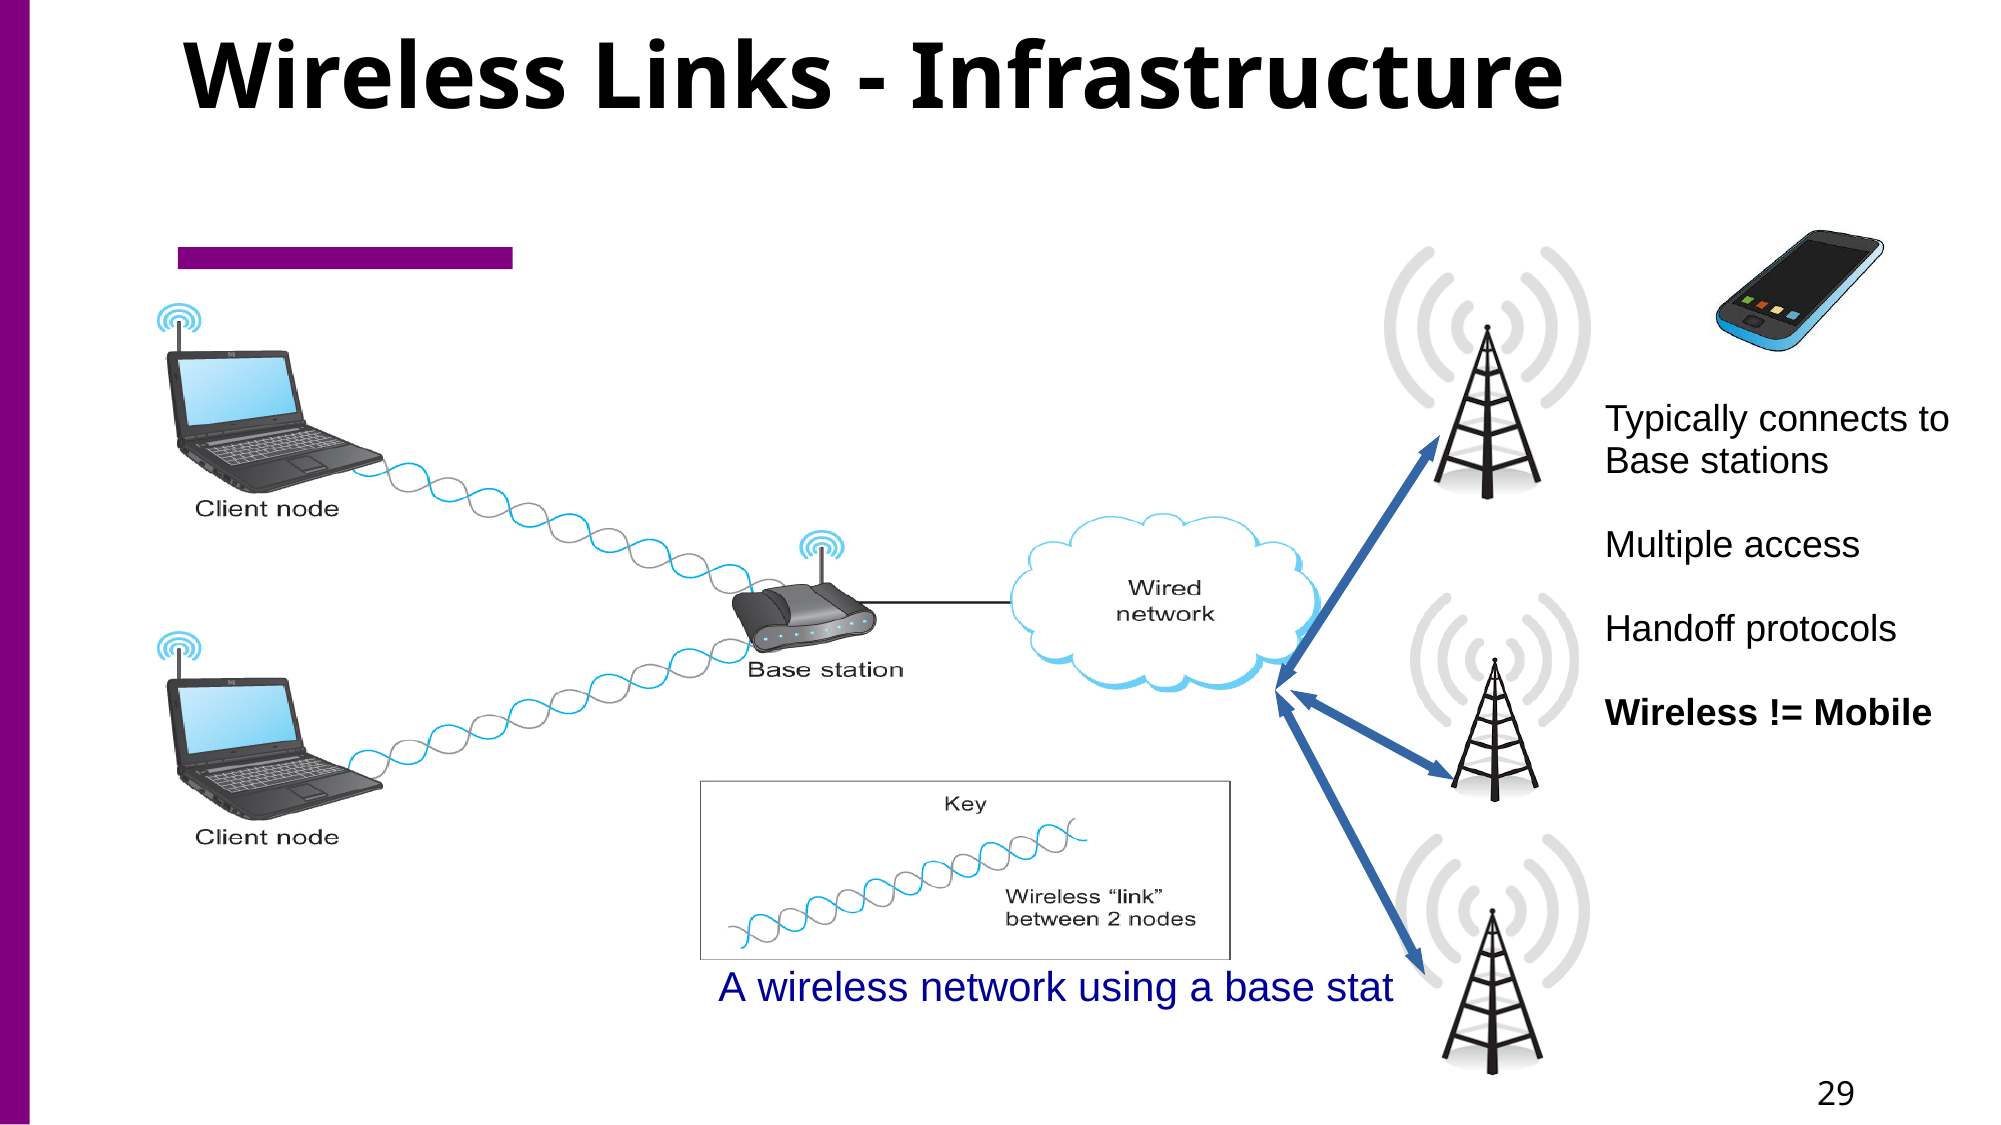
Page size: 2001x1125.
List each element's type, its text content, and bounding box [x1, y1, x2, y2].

text_box Typically connects to Base stations Multiple access Handoff protocols Wireless != Mobile [1590, 389, 2000, 741]
picture [1410, 584, 1579, 811]
picture [1395, 824, 1590, 1085]
picture [157, 303, 1321, 961]
picture [1710, 224, 1893, 354]
title Wireless Links - Infrastructure [133, 9, 1946, 135]
text_box A wireless network using a base station [703, 952, 1395, 1018]
picture [1384, 236, 1591, 511]
picture [1277, 629, 1321, 765]
